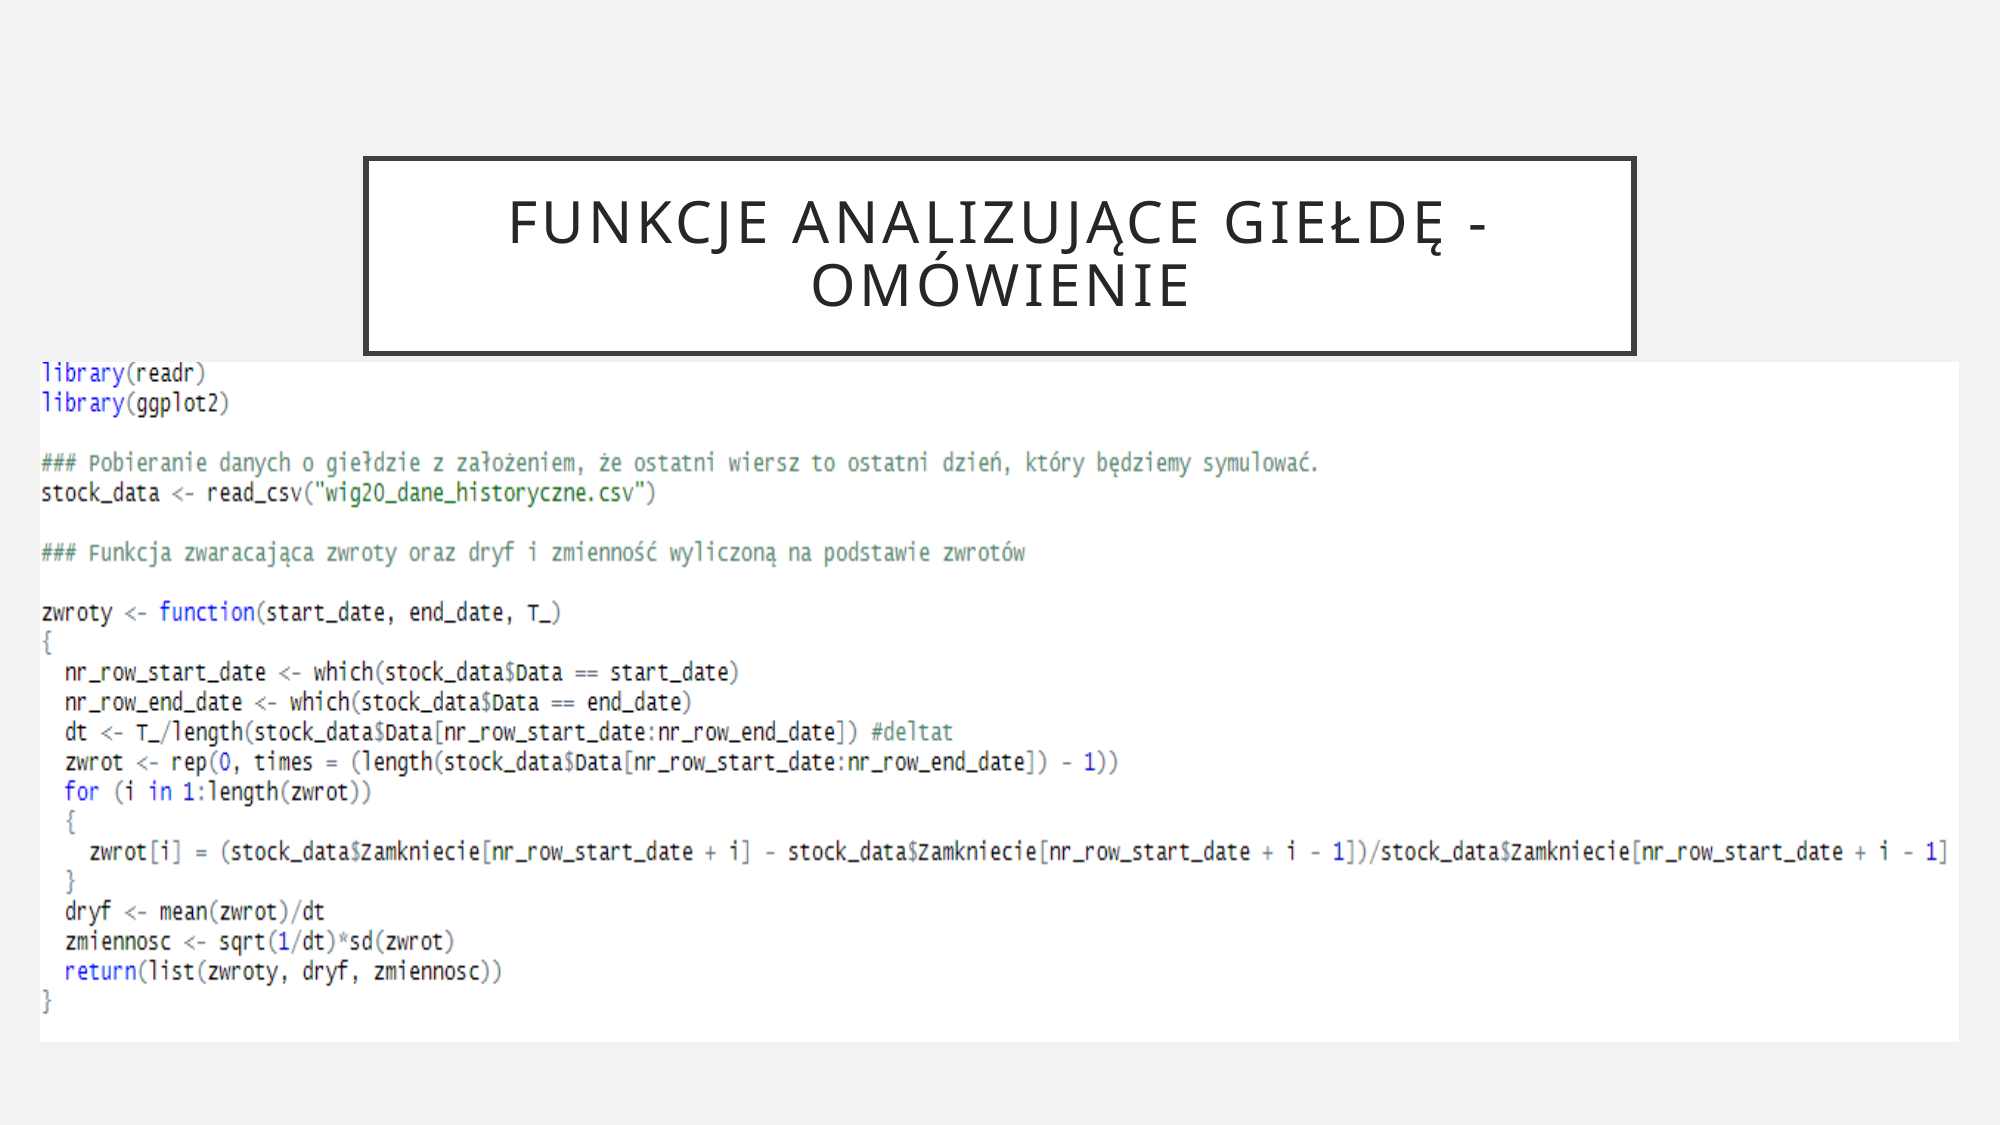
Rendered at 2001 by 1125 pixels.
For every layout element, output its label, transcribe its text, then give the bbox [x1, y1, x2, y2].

picture [40, 362, 1959, 1042]
title Funkcje analizujące giełdę - omówienie [366, 158, 1634, 354]
